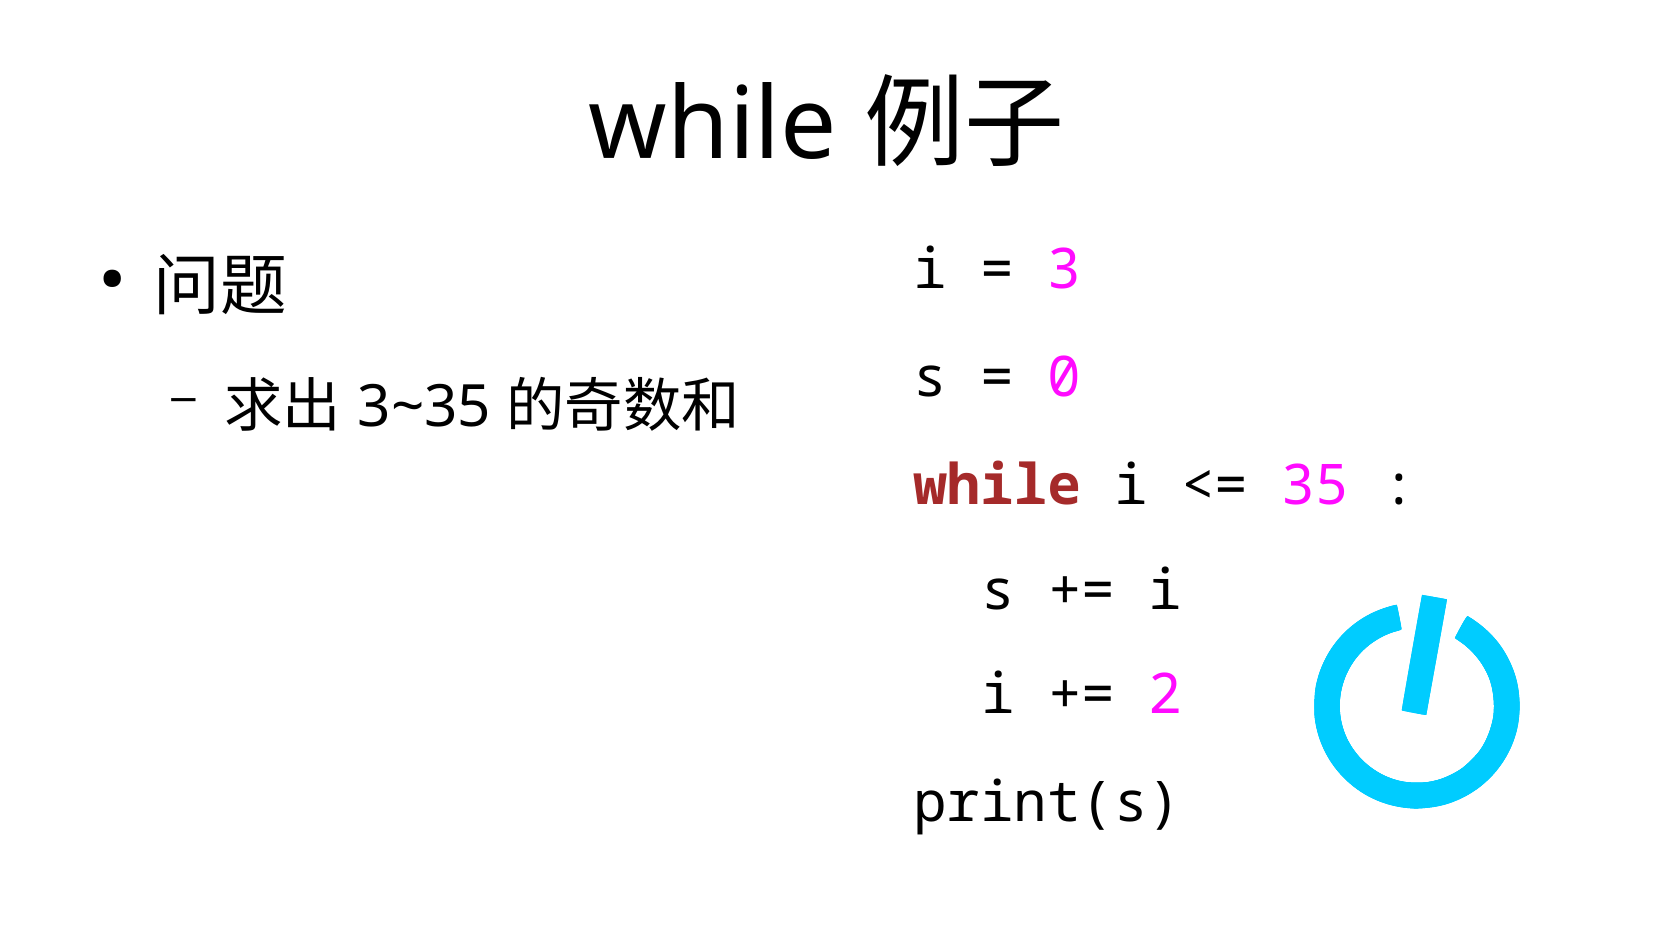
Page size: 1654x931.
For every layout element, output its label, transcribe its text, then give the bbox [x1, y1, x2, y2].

list i = 3 s = 0 while i <= 35 : s += i i += 2 print(s) [845, 217, 1572, 839]
list 问题 求出3~35的奇数和 [82, 217, 809, 758]
title while例子 [82, 37, 1571, 193]
